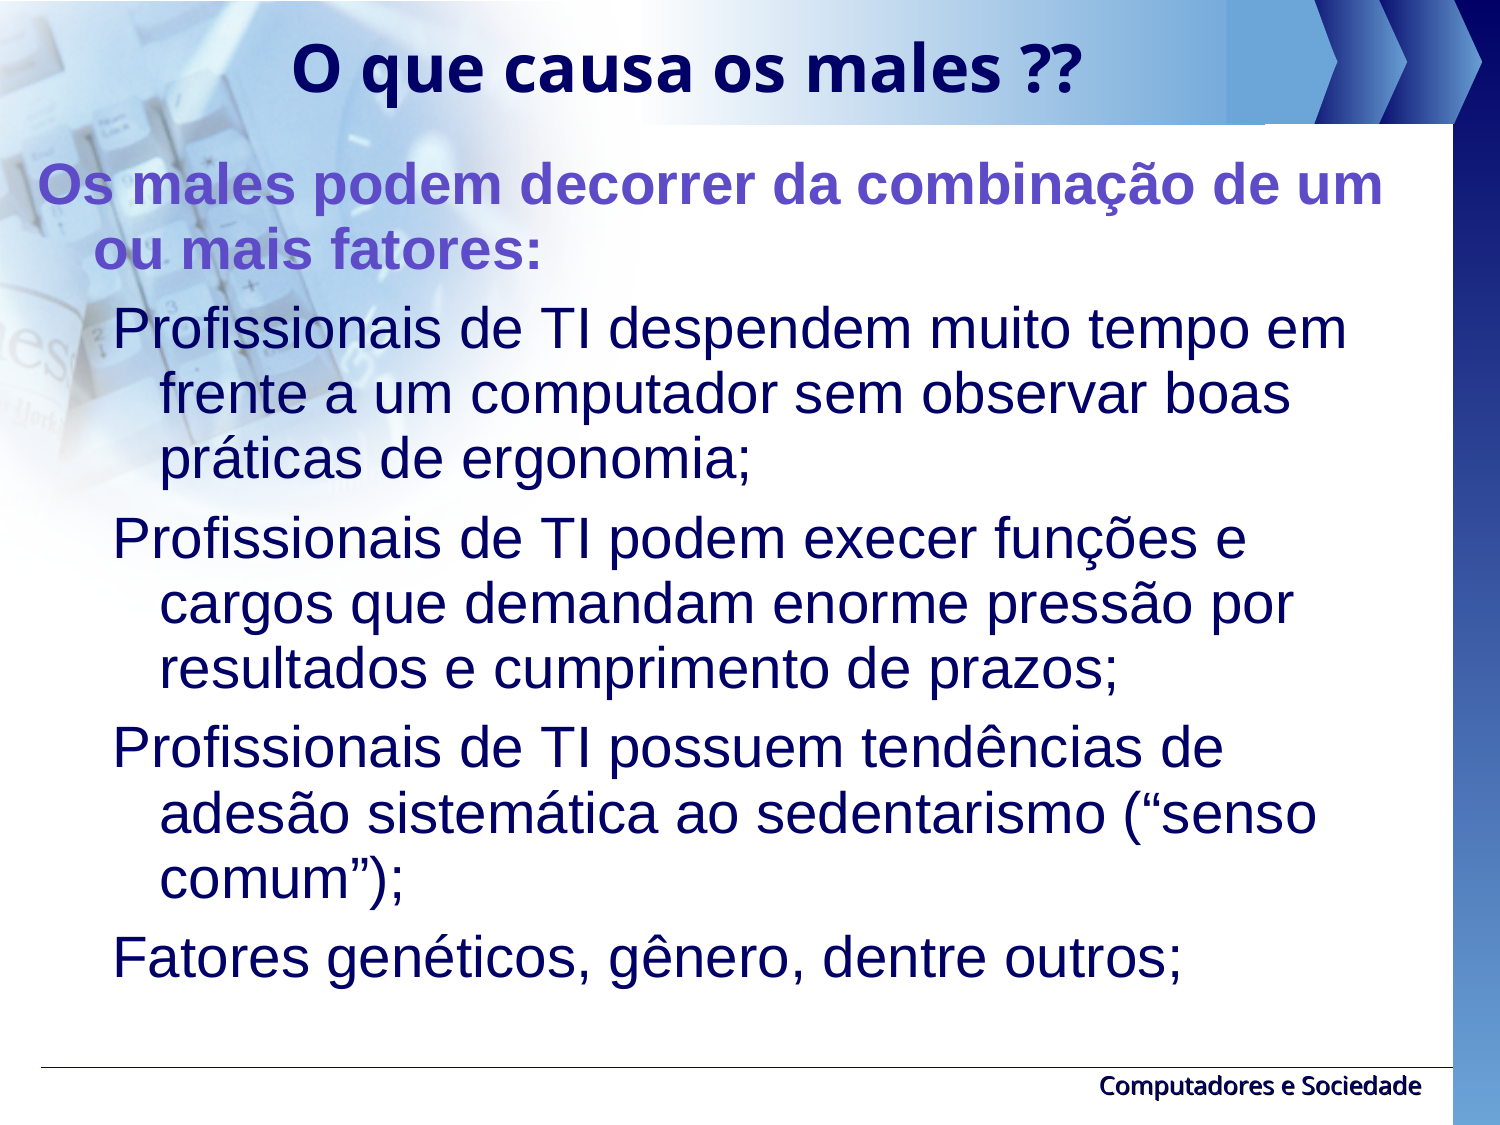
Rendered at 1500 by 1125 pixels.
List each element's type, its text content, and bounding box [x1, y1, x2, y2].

title O que causa os males ?? [74, 0, 1300, 151]
list Os males podem decorrer da combinação de um ou mais fatores: Profissionais de TI despendem muito tempo em frente a um computador sem observar boas práticas de ergonomia; Profissionais de TI podem execer funções e cargos que demandam enorme pressão por resultados e cumprimento de prazos; Profissionais de TI possuem tendências de adesão sistemática ao sedentarismo (“senso comum”); Fatores genéticos, gênero, dentre outros; [37, 151, 1426, 1036]
